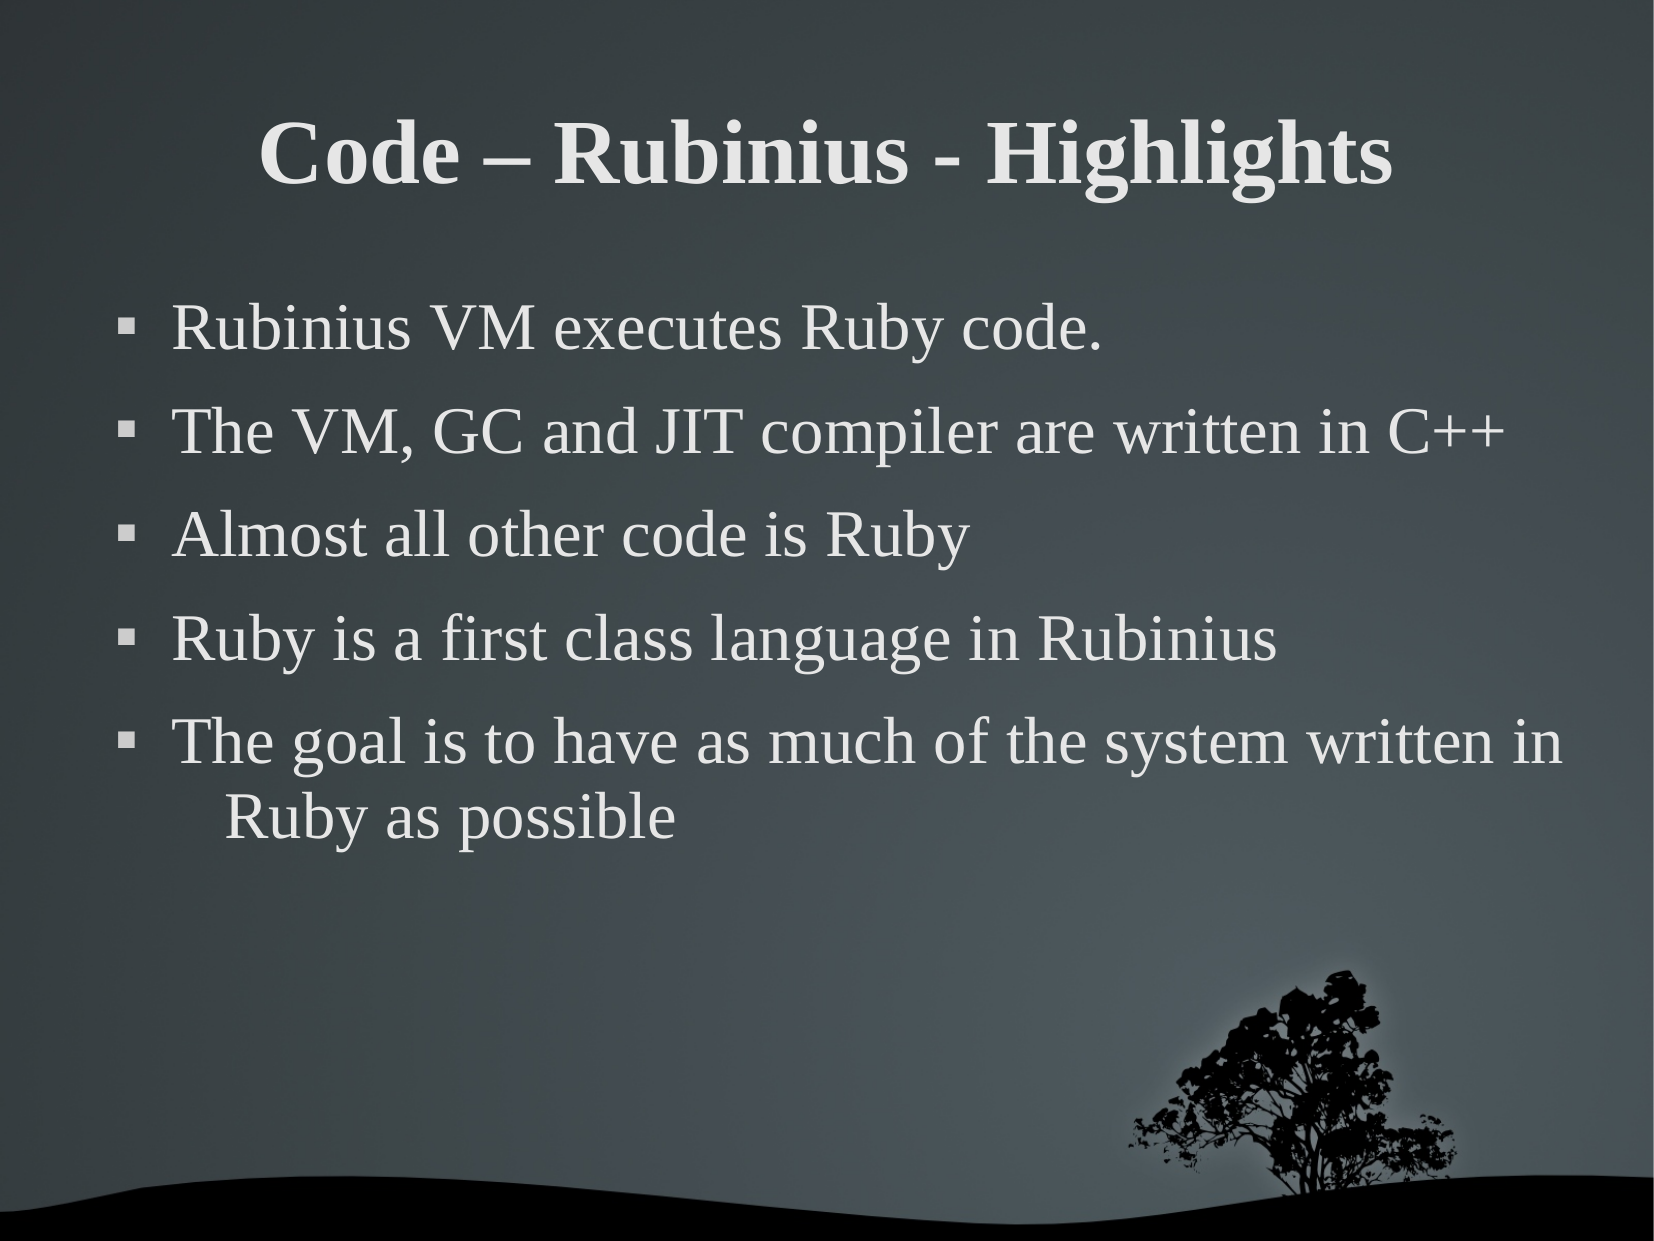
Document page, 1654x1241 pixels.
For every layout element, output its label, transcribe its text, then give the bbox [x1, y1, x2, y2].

title Code – Rubinius - Highlights [82, 56, 1571, 250]
list Rubinius VM executes Ruby code. The VM, GC and JIT compiler are written in C++ Almost all other code is Ruby Ruby is a first class language in Rubinius The goal is to have as much of the system written in Ruby as possible [82, 290, 1571, 1094]
picture [0, 0, 1654, 1241]
